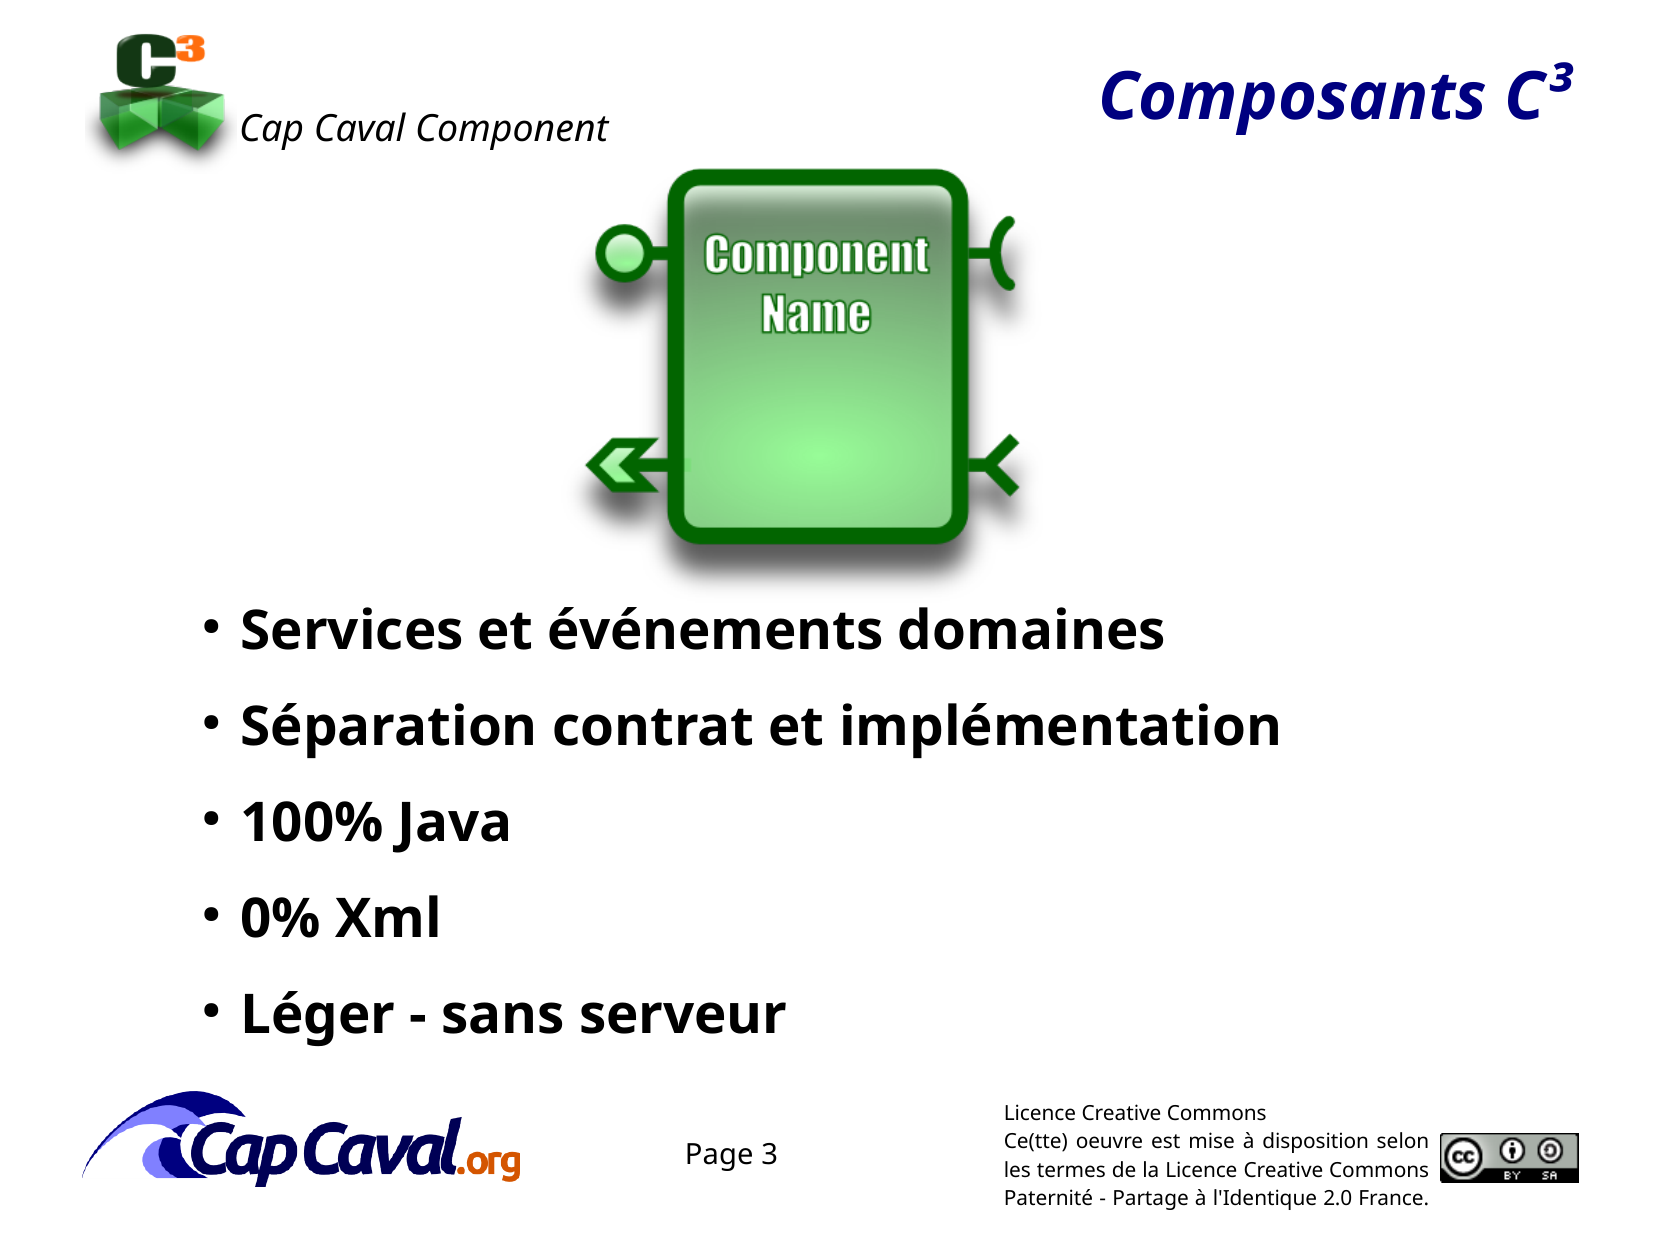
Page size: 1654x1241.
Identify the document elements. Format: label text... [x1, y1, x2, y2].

picture [82, 1091, 520, 1187]
picture [1440, 1133, 1579, 1183]
picture [561, 135, 1061, 603]
title Composants C³ [791, 47, 1571, 140]
picture [85, 23, 237, 174]
list Services et événements domaines Séparation contrat et implémentation 100% Java 0% Xml Léger - sans serveur [188, 590, 1477, 1052]
